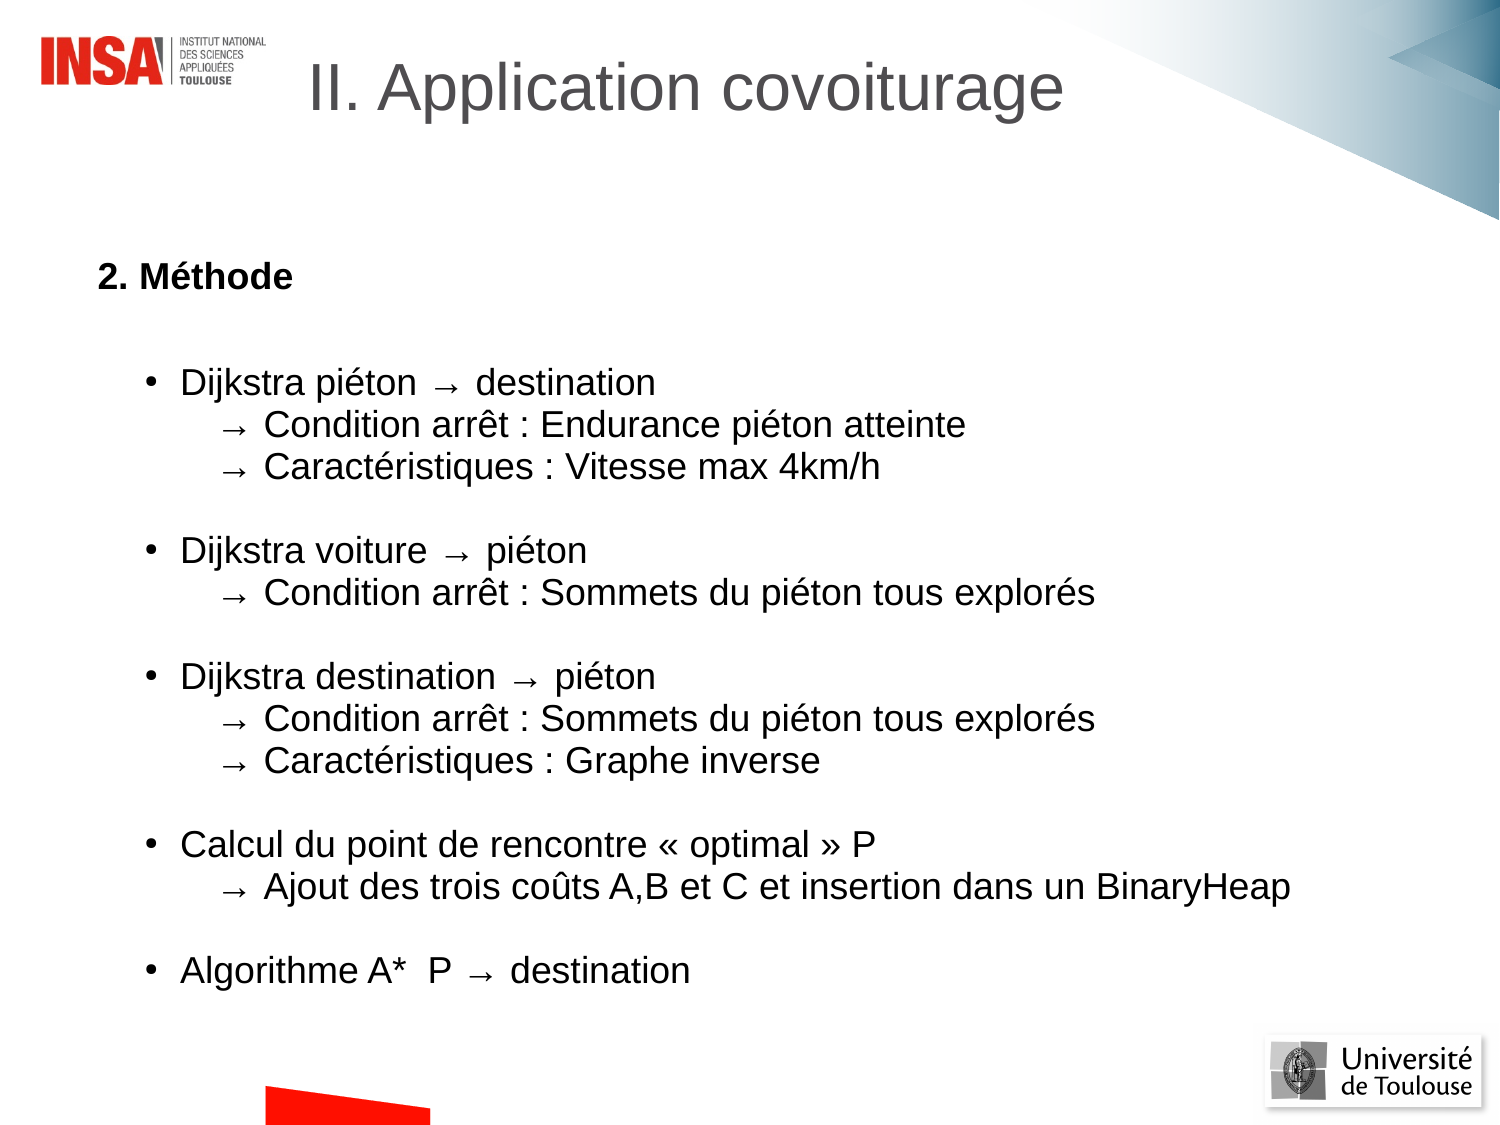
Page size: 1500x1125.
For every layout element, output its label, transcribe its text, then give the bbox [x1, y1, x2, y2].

text_box Dijkstra piéton → destination → Condition arrêt : Endurance piéton atteinte → Caractéristiques : Vitesse max 4km/h Dijkstra voiture → piéton → Condition arrêt : Sommets du piéton tous explorés Dijkstra destination → piéton → Condition arrêt : Sommets du piéton tous explorés → Caractéristiques : Graphe inverse Calcul du point de rencontre « optimal » P → Ajout des trois coûts A,B et C et insertion dans un BinaryHeap Algorithme A* P → destination [94, 354, 1453, 1125]
picture [41, 36, 266, 85]
text_box 2. Méthode [82, 248, 1288, 1103]
title II. Application covoiturage [307, 49, 1235, 125]
list [17, 220, 1483, 989]
picture [1453, 1023, 1499, 1125]
